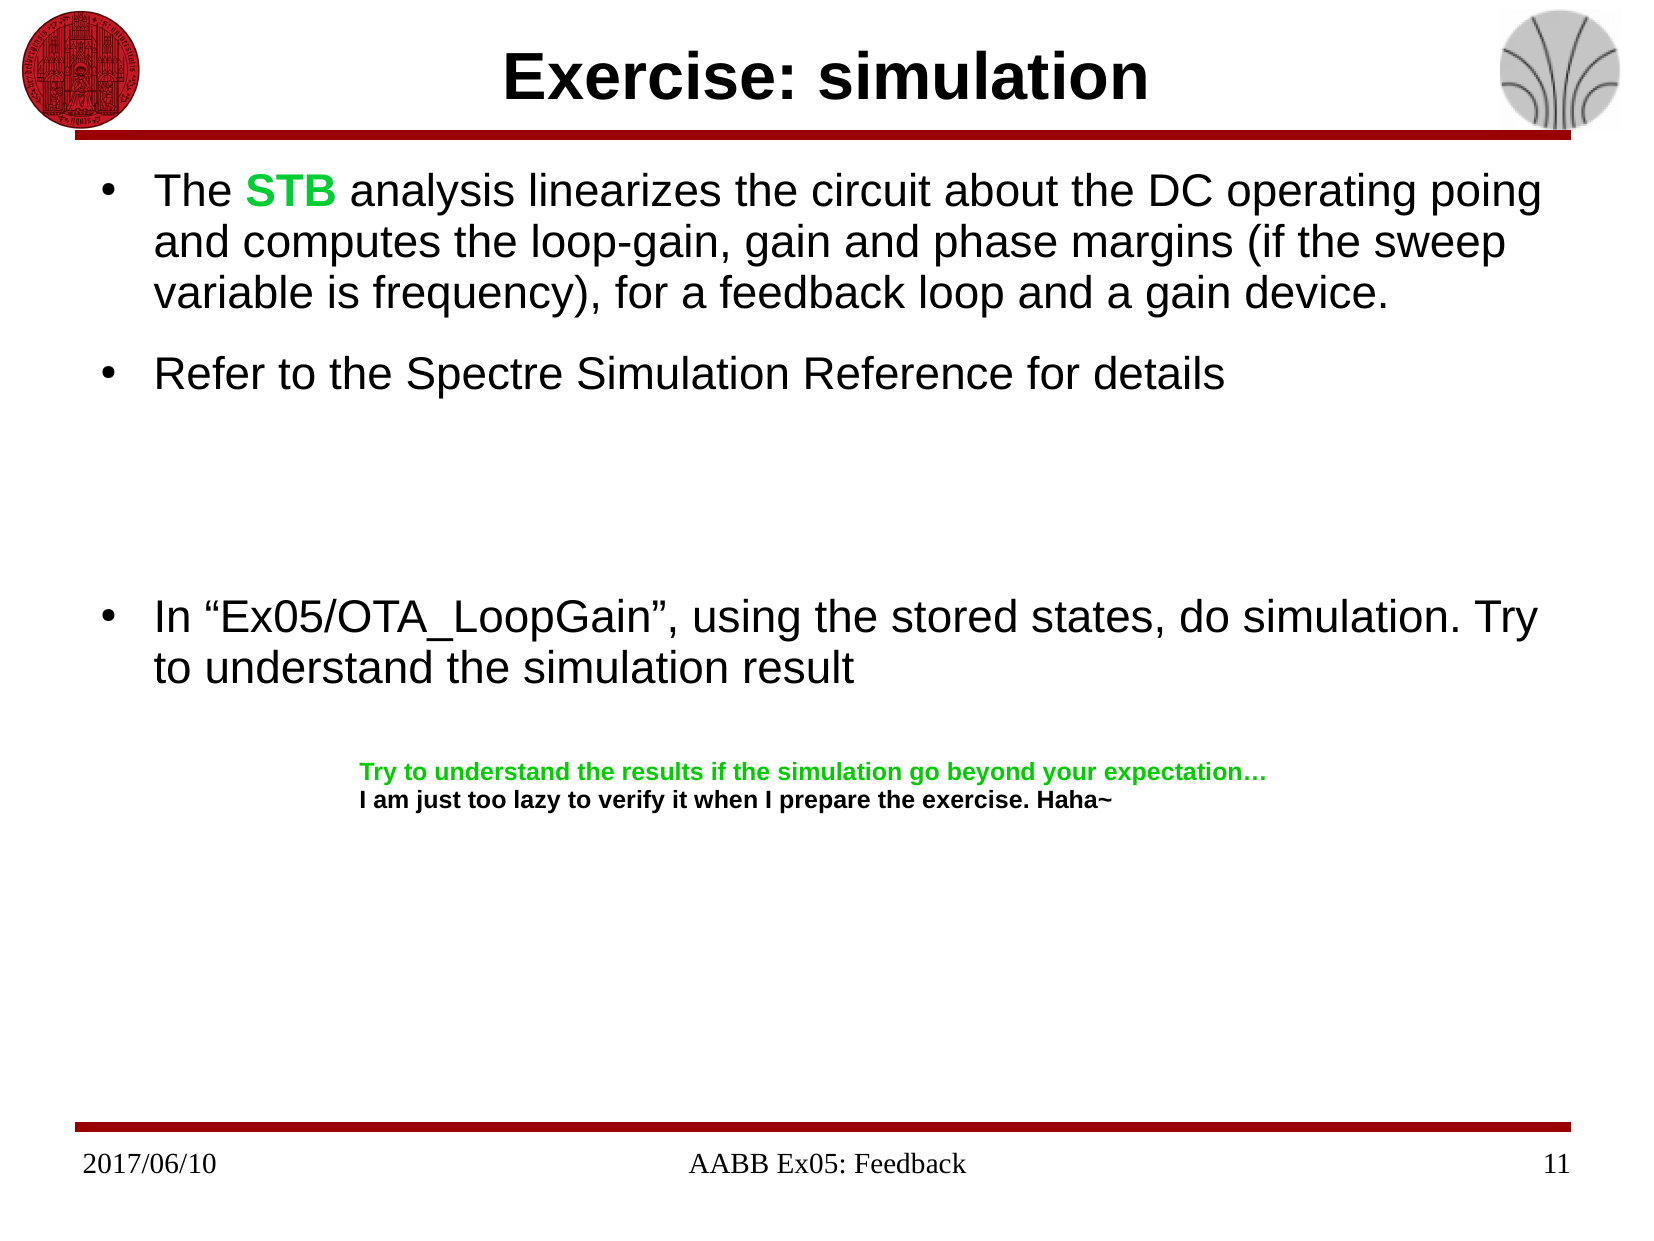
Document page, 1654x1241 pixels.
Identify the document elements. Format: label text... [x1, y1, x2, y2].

text_box Try to understand the results if the simulation go beyond your expectation… I am just too lazy to verify it when I prepare the exercise. Haha~ [344, 750, 1336, 821]
title Exercise: simulation [82, 25, 1571, 127]
list The STB analysis linearizes the circuit about the DC operating poing and computes the loop-gain, gain and phase margins (if the sweep variable is frequency), for a feedback loop and a gain device. Refer to the Spectre Simulation Reference for details In “Ex05/OTA_LoopGain”, using the stored states, do simulation. Try to understand the simulation result [82, 165, 1571, 1111]
picture [1500, 9, 1621, 131]
picture [20, 9, 141, 130]
